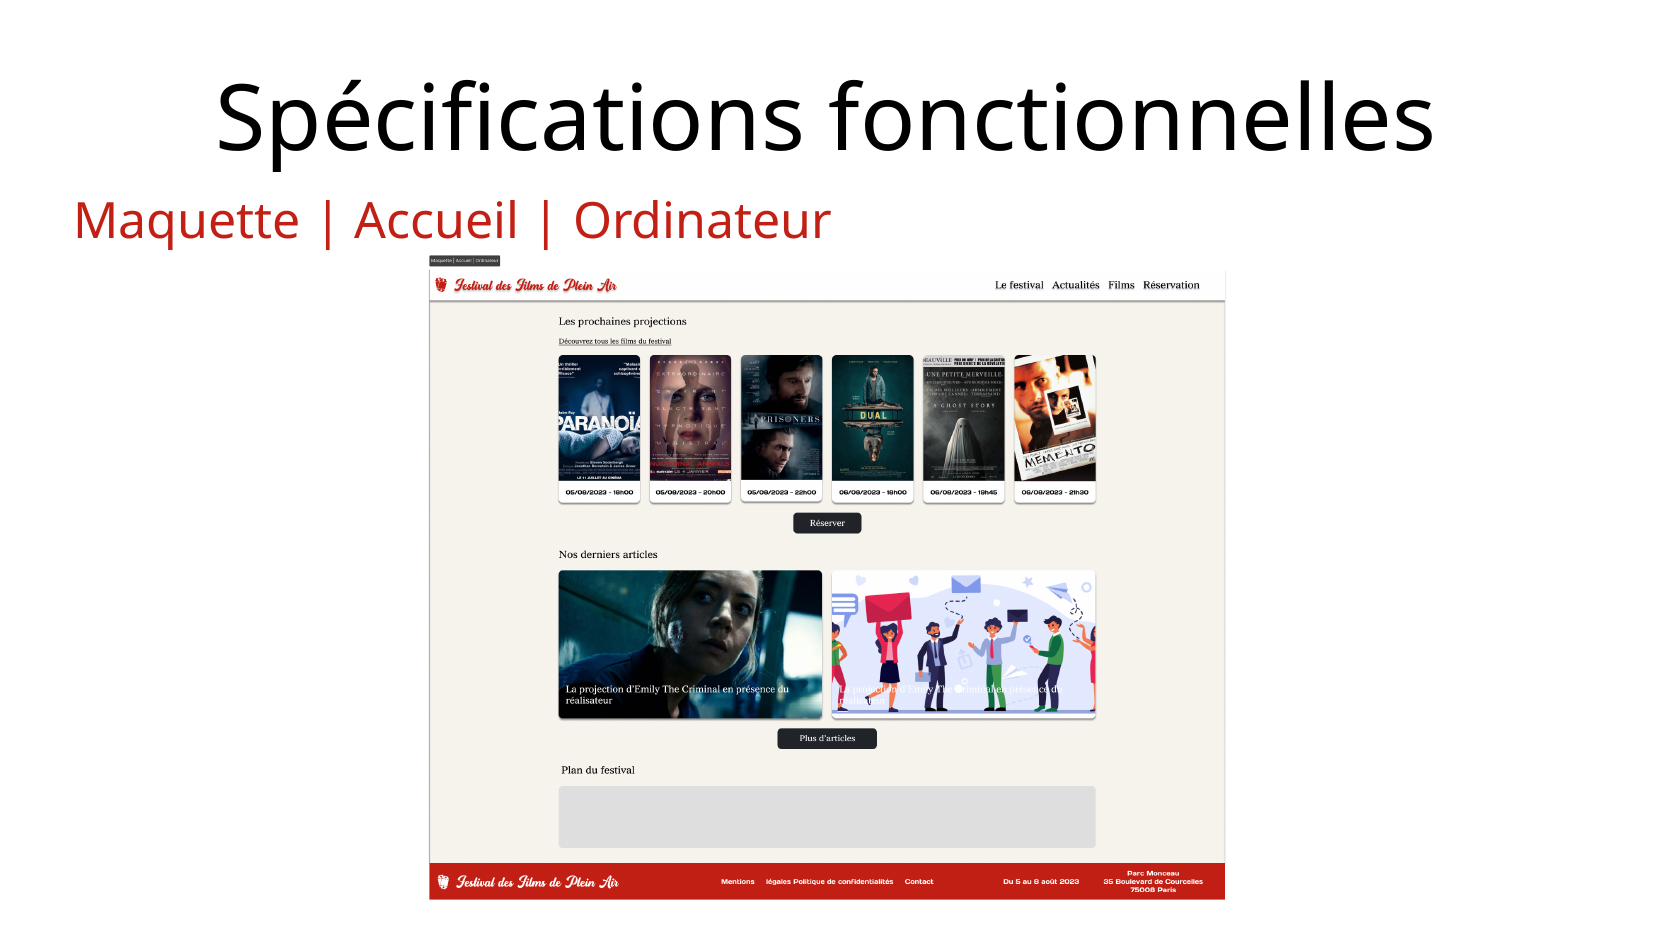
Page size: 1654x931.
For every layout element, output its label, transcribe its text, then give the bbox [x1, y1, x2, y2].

text_box Maquette | Accueil | Ordinateur [59, 177, 886, 253]
picture [411, 252, 1243, 916]
title Spécifications fonctionnelles [82, 37, 1571, 193]
